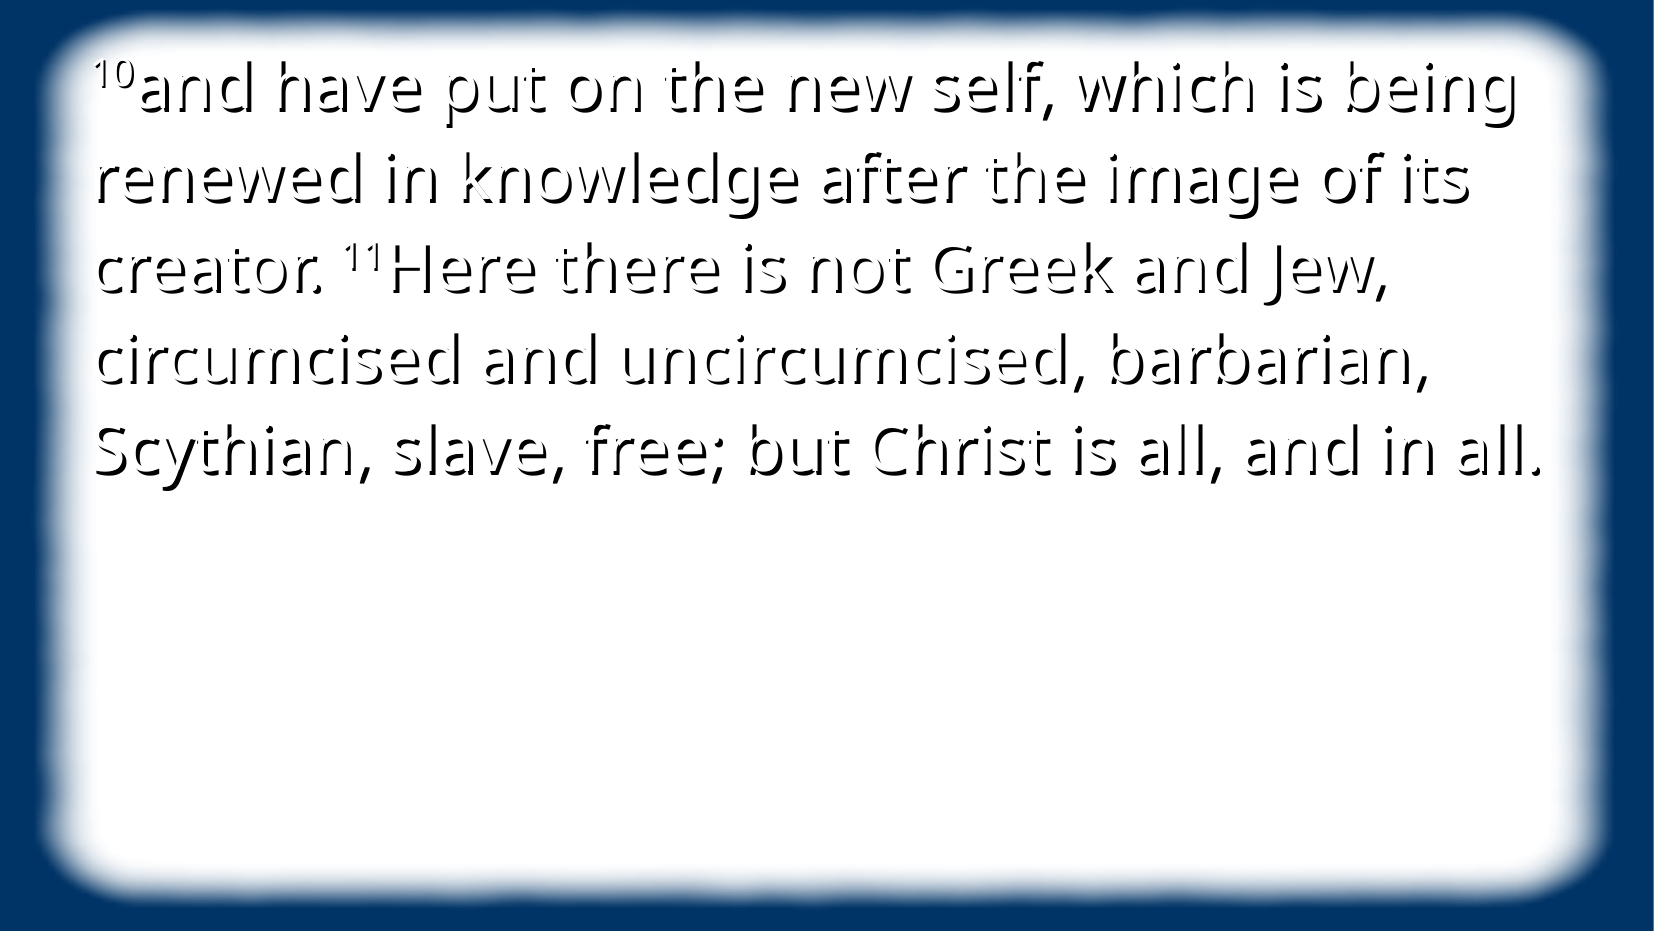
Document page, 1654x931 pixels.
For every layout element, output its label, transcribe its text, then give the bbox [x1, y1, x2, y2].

picture [0, 0, 1654, 931]
text_box 10and have put on the new self, which is being renewed in knowledge after the image of its creator. 11Here there is not Greek and Jew, circumcised and uncircumcised, barbarian, Scythian, slave, free; but Christ is all, and in all. [75, 30, 1576, 561]
